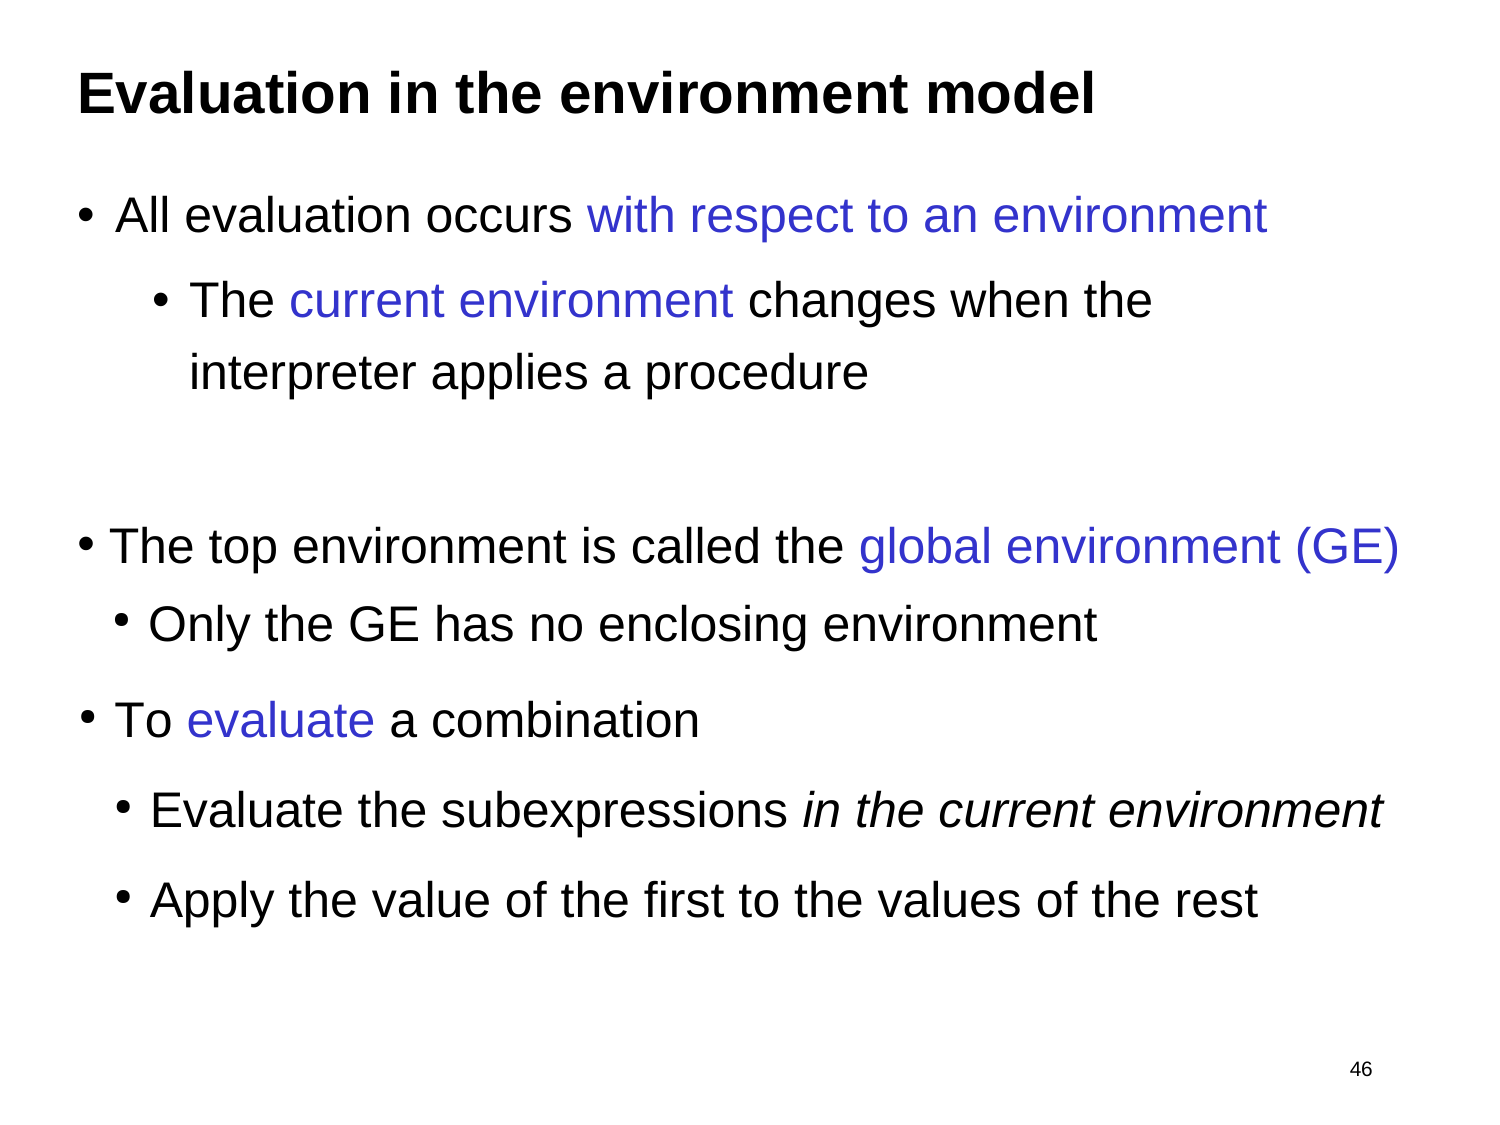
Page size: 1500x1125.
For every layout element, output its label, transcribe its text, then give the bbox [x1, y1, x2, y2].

text_box To evaluate a combination Evaluate the subexpressions in the current environment Apply the value of the first to the values of the rest [28, 650, 1459, 936]
list All evaluation occurs with respect to an environment The current environment changes when the interpreter applies a procedure [62, 162, 1450, 426]
title Evaluation in the environment model [62, 24, 1338, 162]
text_box The top environment is called the global environment (GE) Only the GE has no enclosing environment [62, 487, 1448, 659]
